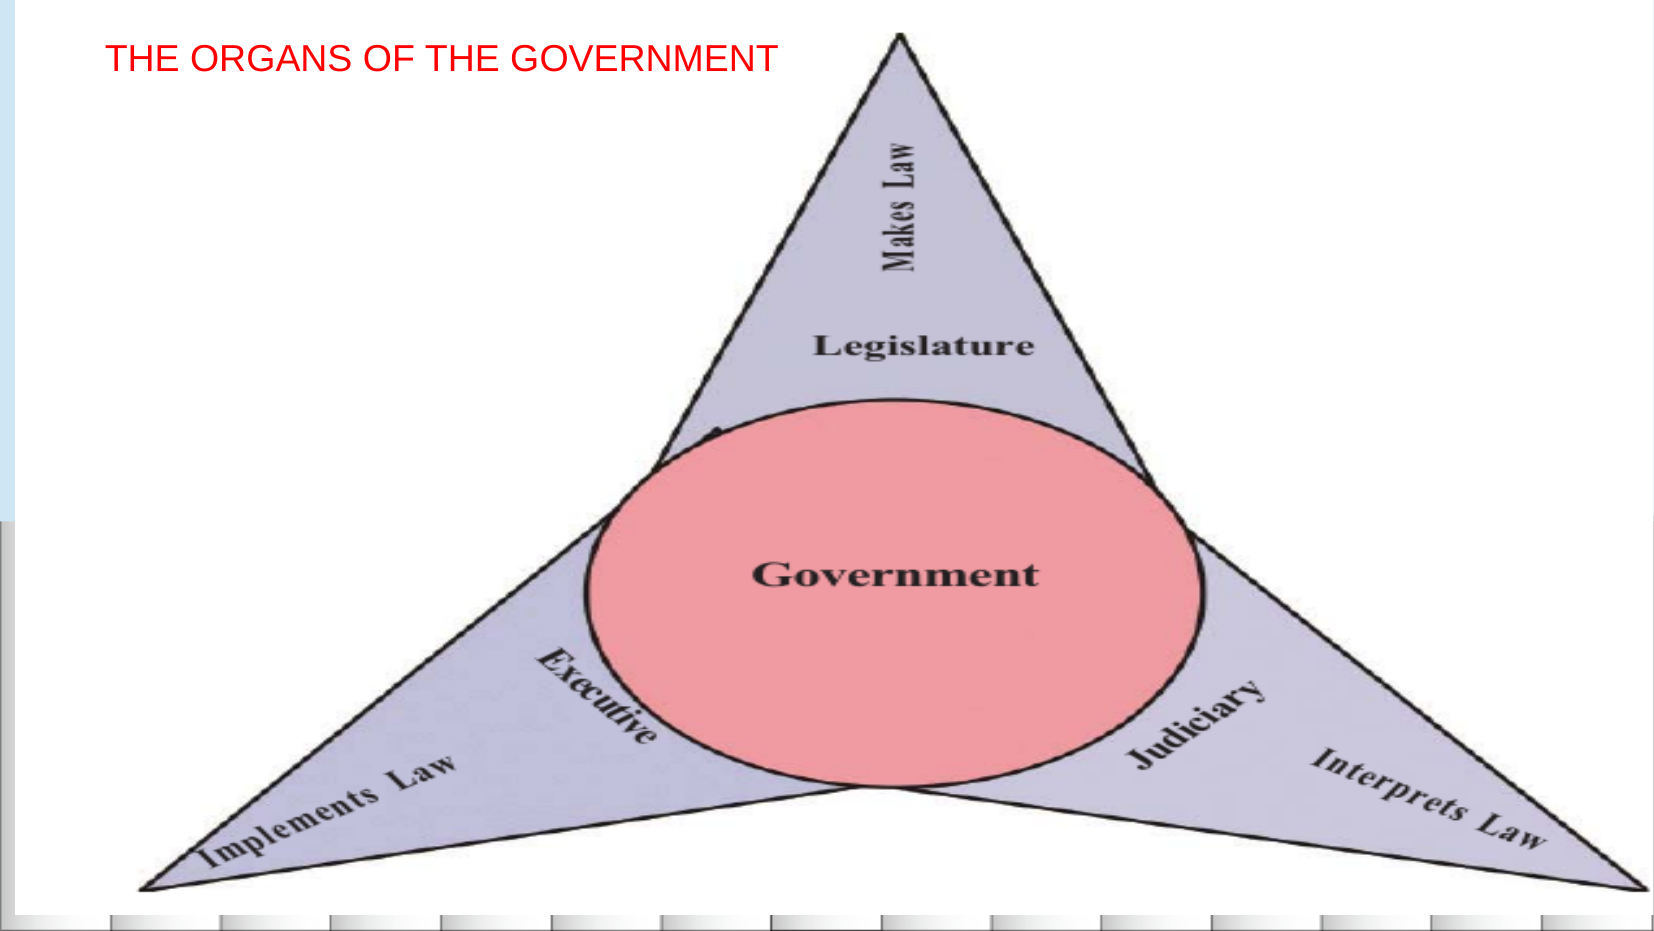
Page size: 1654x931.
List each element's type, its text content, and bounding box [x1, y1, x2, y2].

text_box THE ORGANS OF THE GOVERNMENT [90, 30, 795, 87]
picture [0, 0, 1654, 931]
